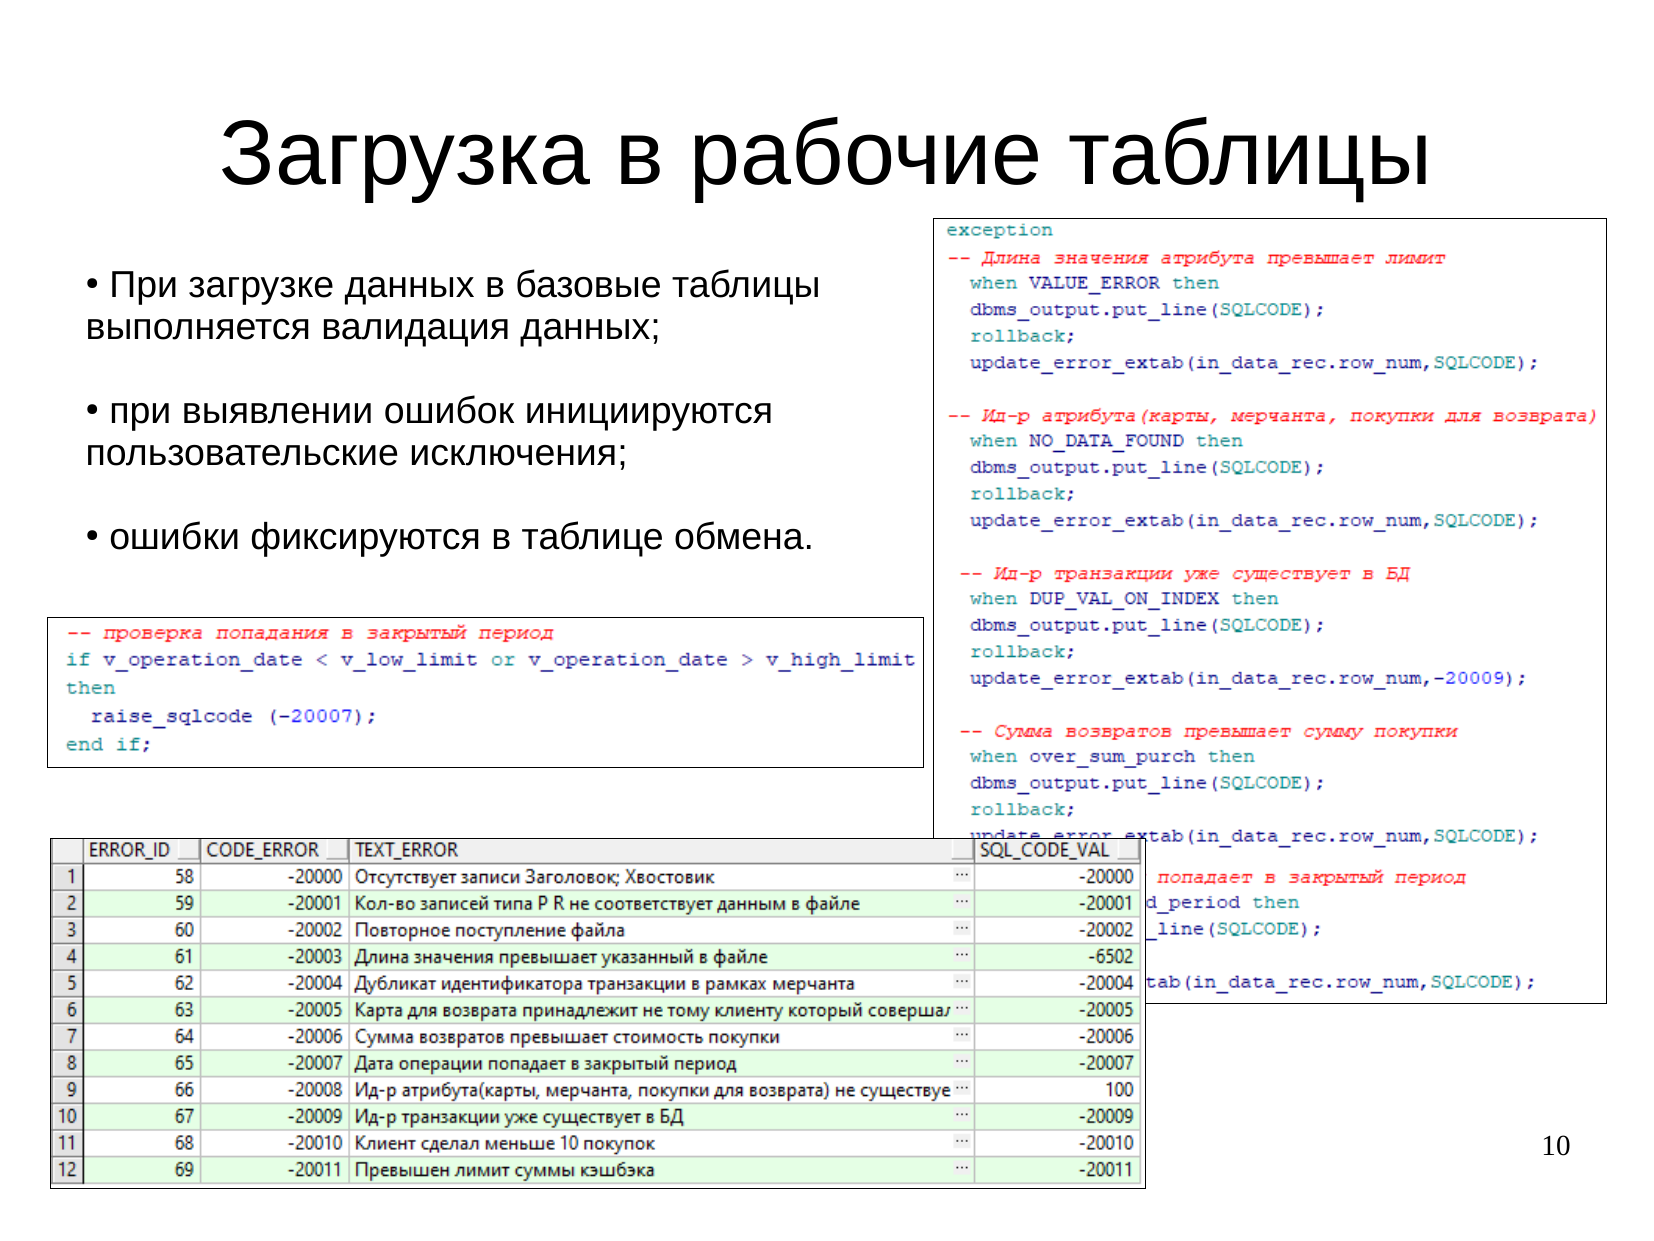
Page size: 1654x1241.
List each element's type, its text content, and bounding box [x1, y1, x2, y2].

title Загрузка в рабочие таблицы [82, 49, 1571, 257]
text_box При загрузке данных в базовые таблицы выполняется валидация данных; при выявлении ошибок инициируются пользовательские исключения; ошибки фиксируются в таблице обмена. [70, 256, 844, 566]
picture [47, 617, 924, 768]
picture [50, 218, 1607, 1189]
